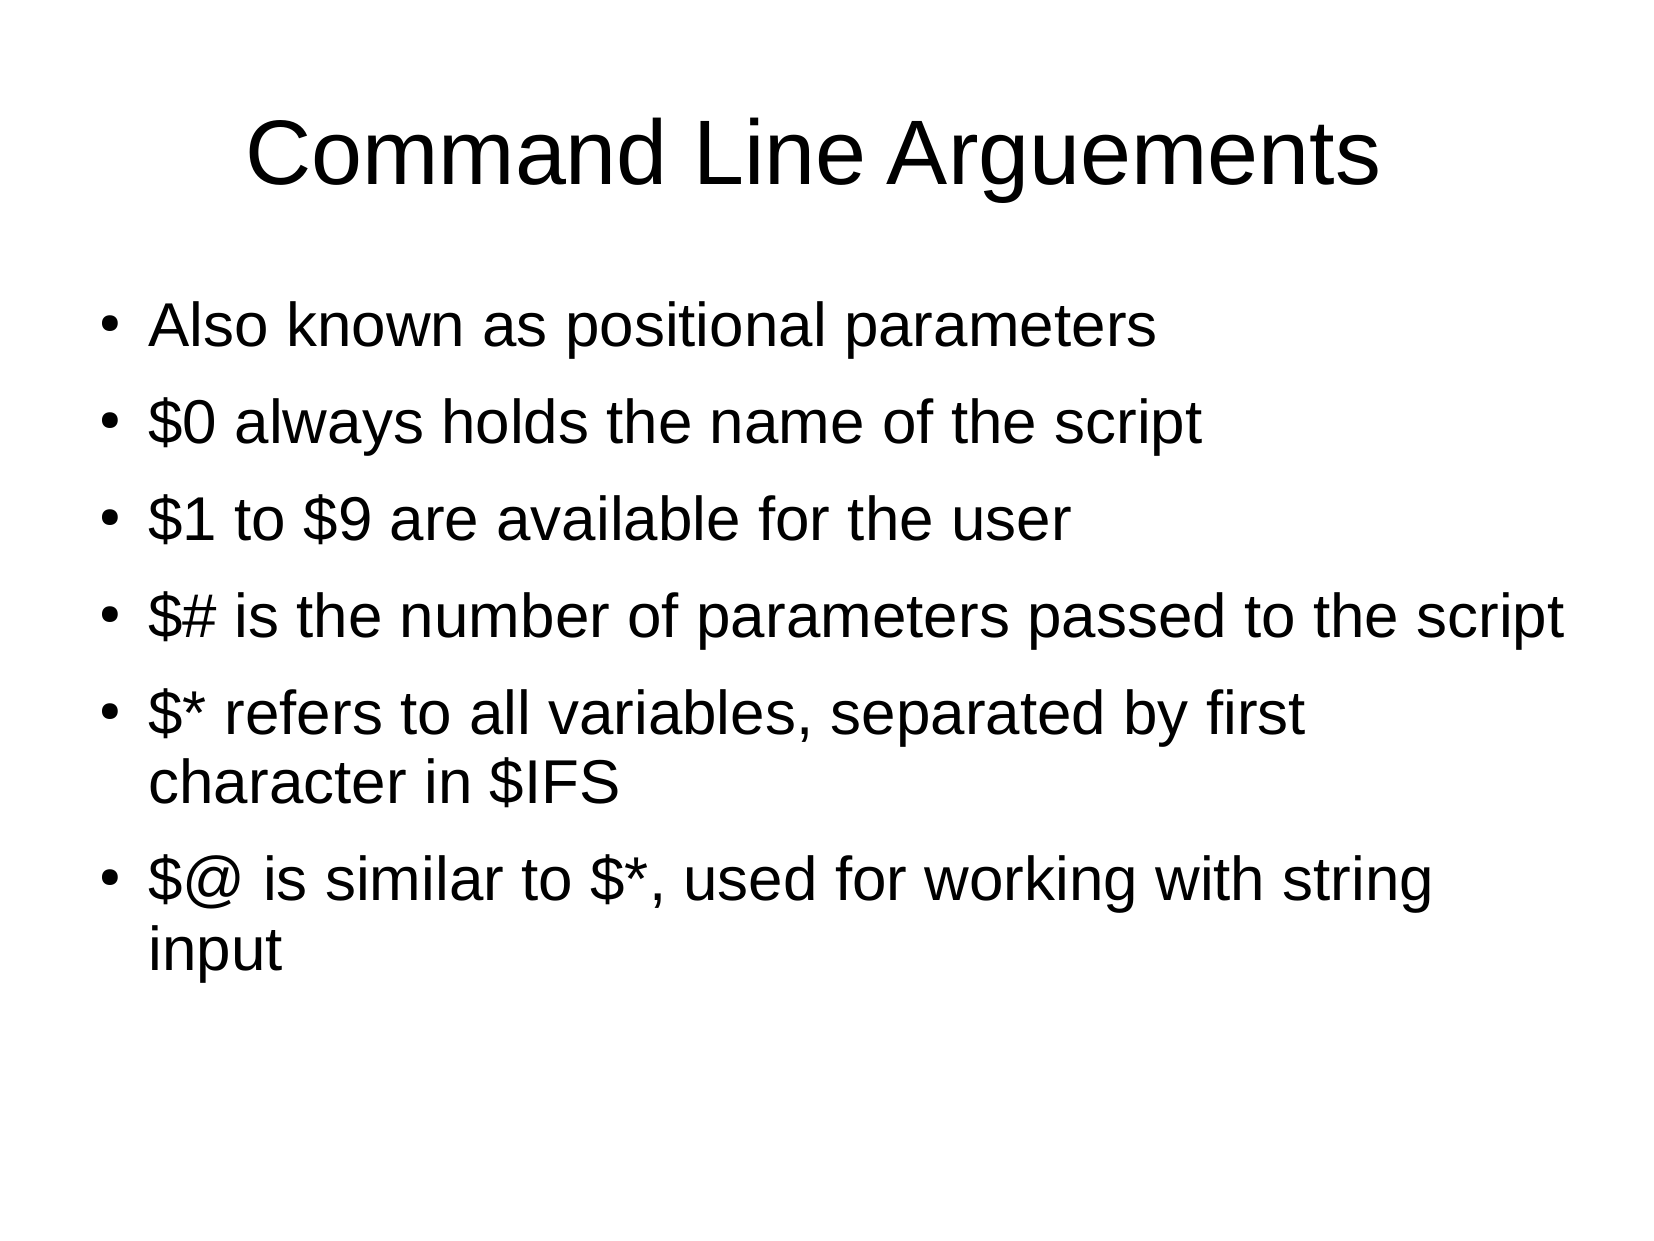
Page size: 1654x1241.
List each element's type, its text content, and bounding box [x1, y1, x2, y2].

title Command Line Arguements [82, 49, 1571, 257]
list Also known as positional parameters $0 always holds the name of the script $1 to $9 are available for the user $# is the number of parameters passed to the script $* refers to all variables, separated by first character in $IFS $@ is similar to $*, used for working with string input [82, 290, 1571, 1010]
